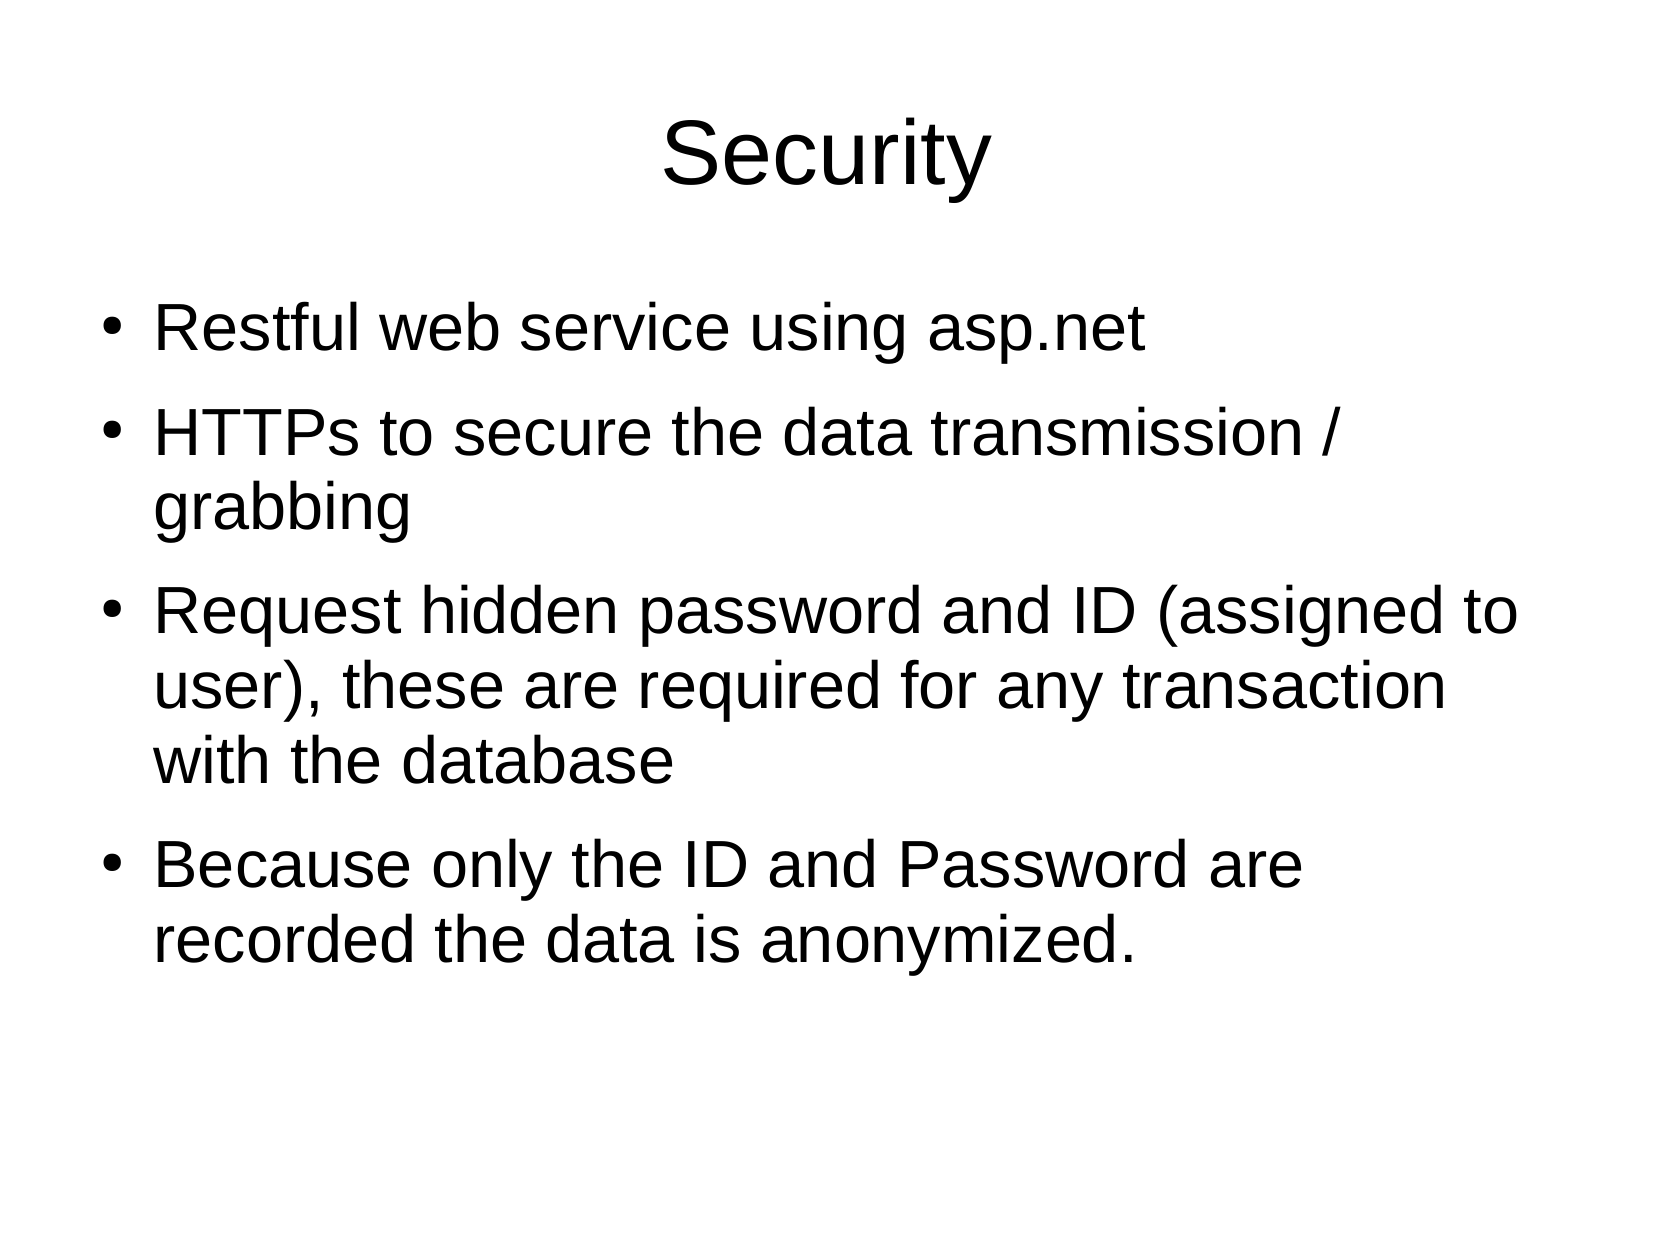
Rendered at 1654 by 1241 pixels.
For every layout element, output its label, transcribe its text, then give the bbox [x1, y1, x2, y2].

list Restful web service using asp.net HTTPs to secure the data transmission / grabbing Request hidden password and ID (assigned to user), these are required for any transaction with the database Because only the ID and Password are recorded the data is anonymized. [82, 290, 1571, 1010]
title Security [82, 49, 1571, 257]
